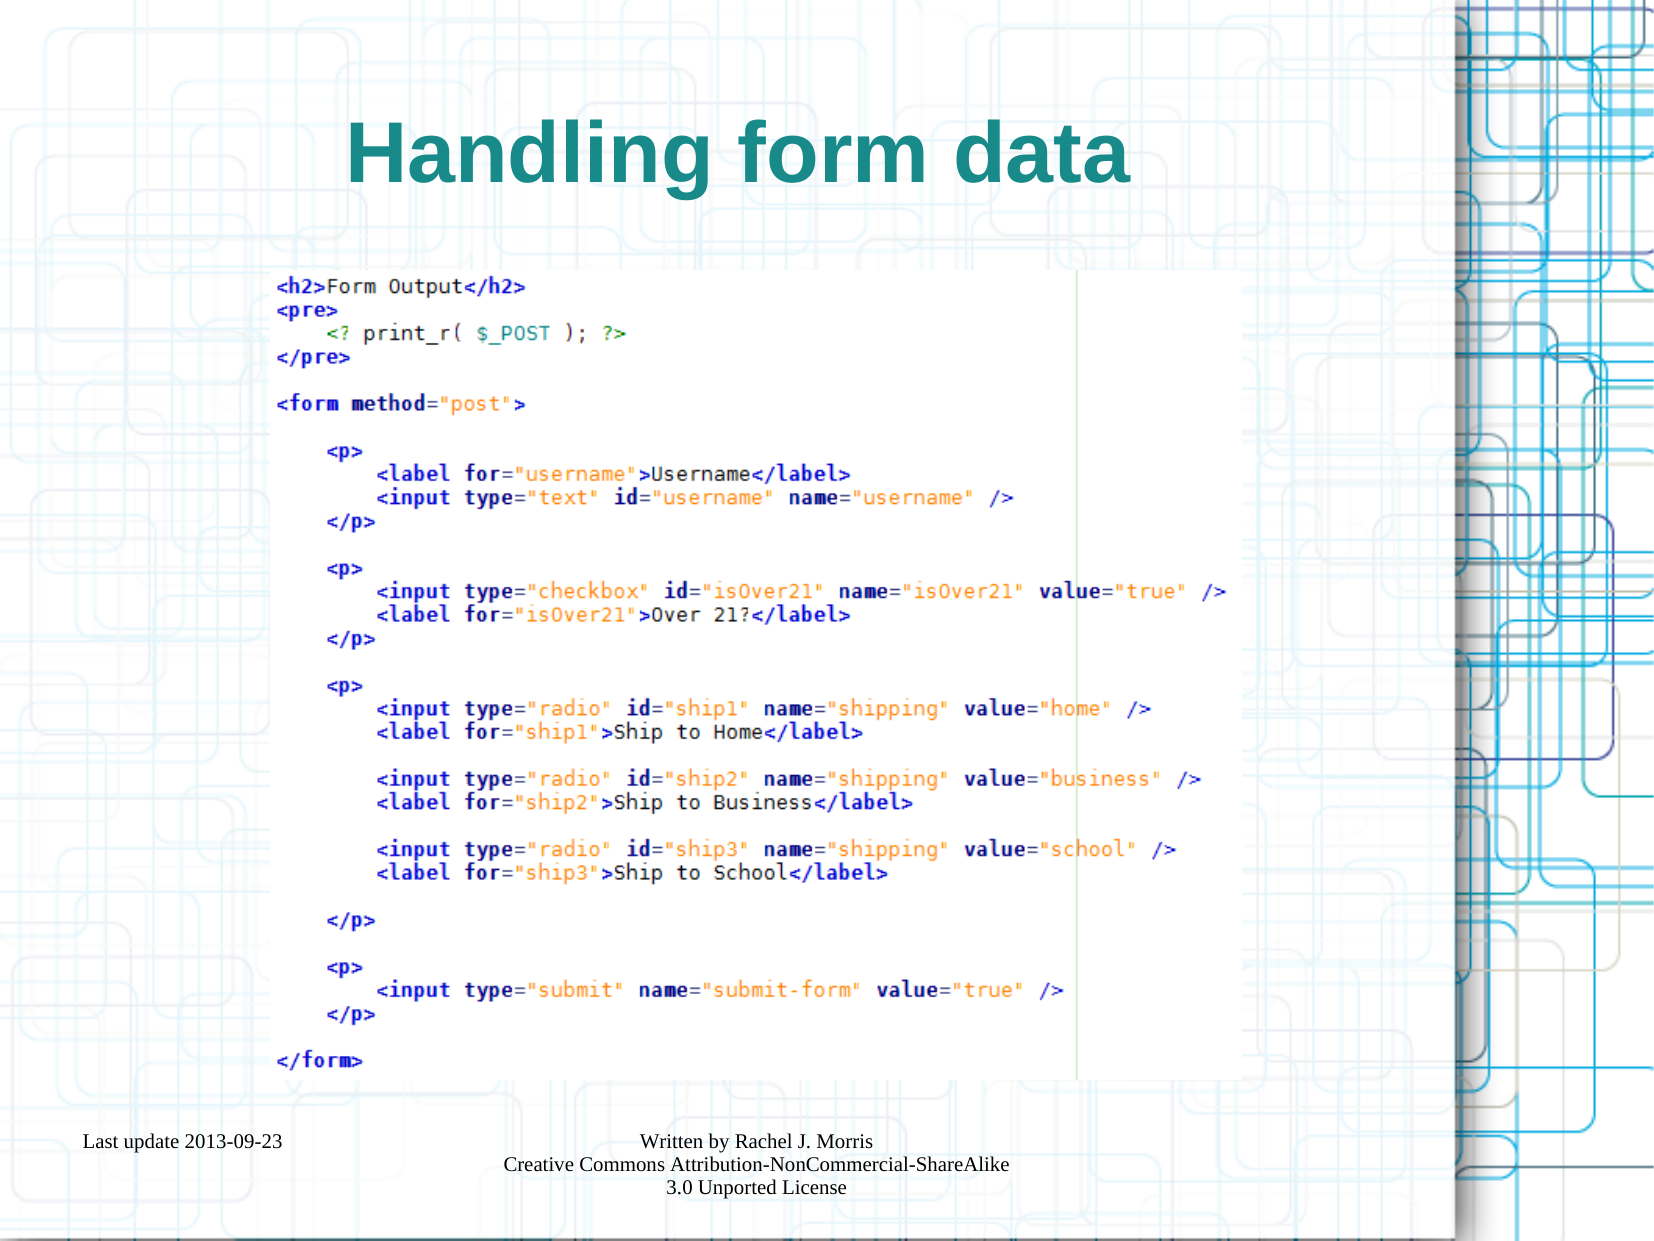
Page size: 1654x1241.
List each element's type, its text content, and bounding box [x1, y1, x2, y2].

picture [0, 0, 1654, 1241]
title Handling form data [59, 49, 1418, 257]
